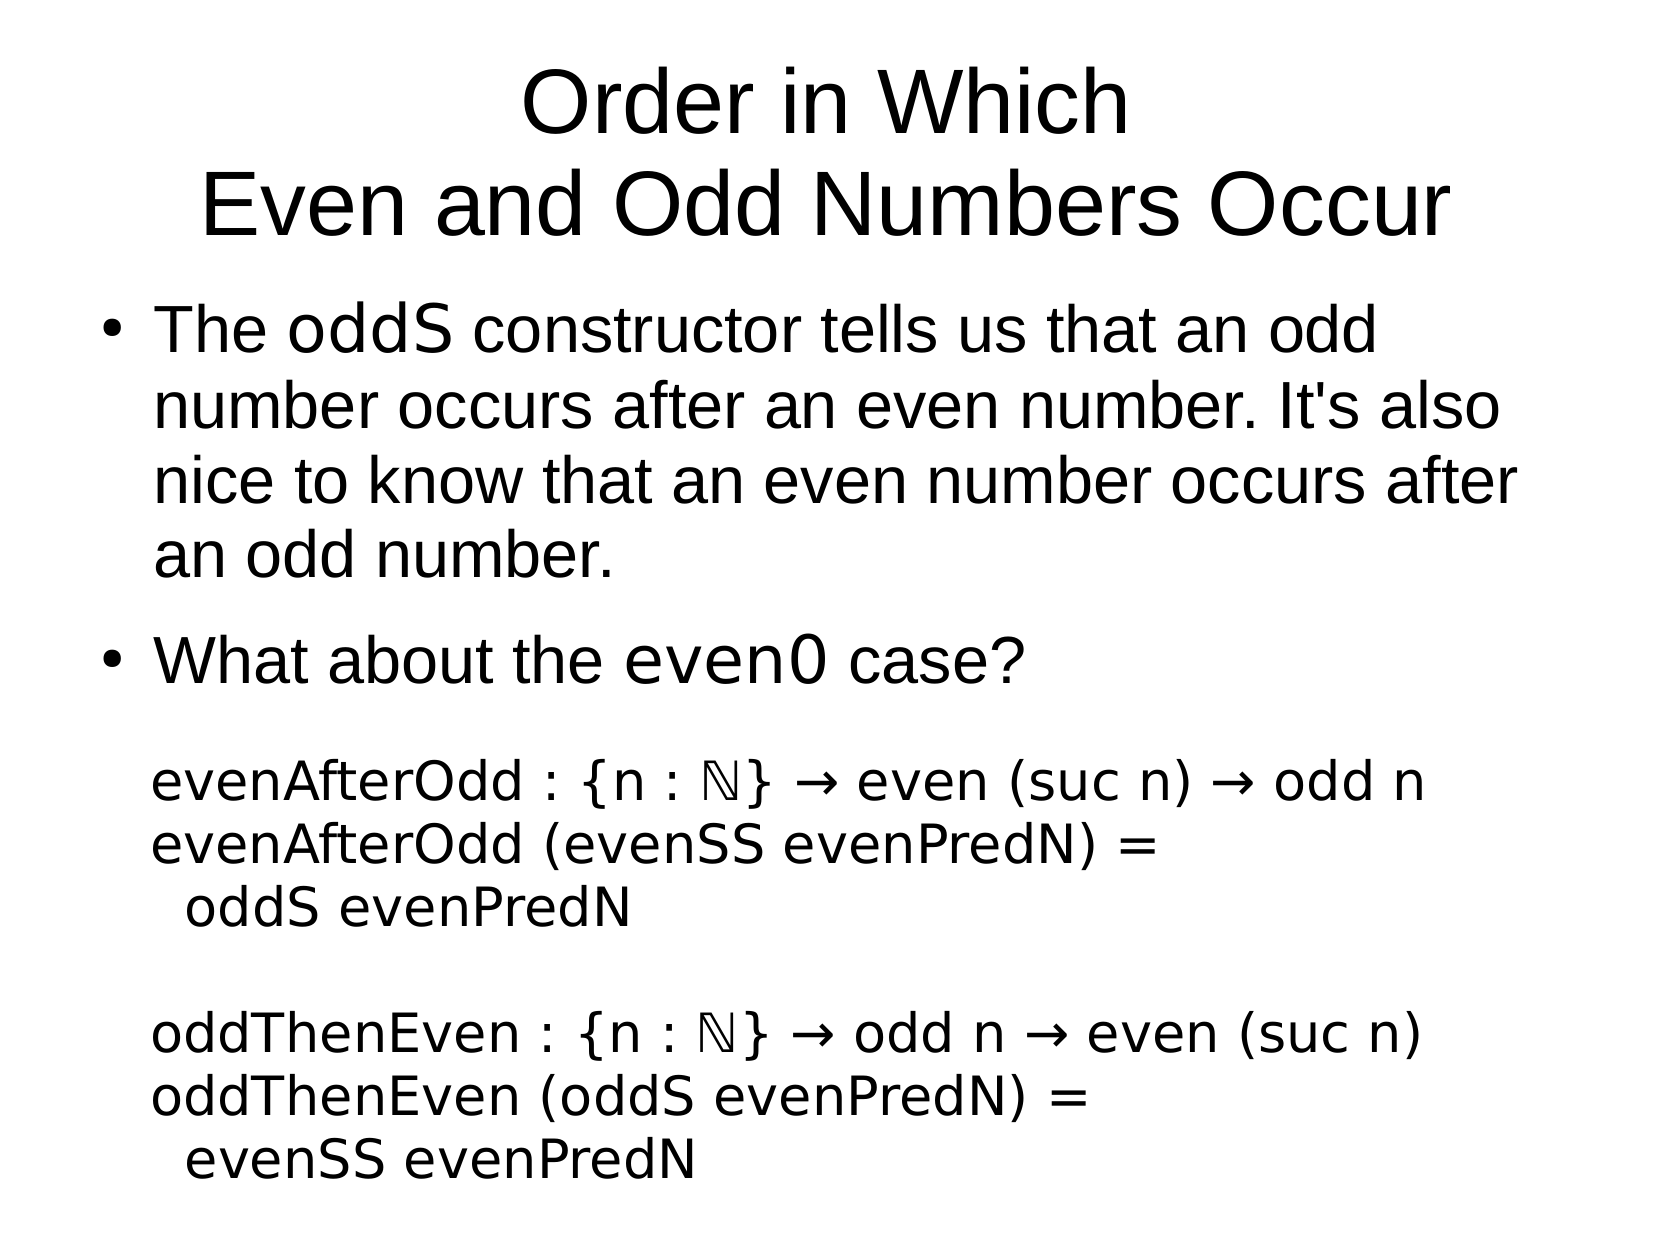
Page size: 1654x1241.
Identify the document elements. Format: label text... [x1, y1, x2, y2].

list evenAfterOdd : {n : ℕ} → even (suc n) → odd n evenAfterOdd (evenSS evenPredN) = oddS evenPredN oddThenEven : {n : ℕ} → odd n → even (suc n) oddThenEven (oddS evenPredN) = evenSS evenPredN [150, 750, 1546, 1201]
title Order in Which Even and Odd Numbers Occur [82, 49, 1571, 257]
list The oddS constructor tells us that an odd number occurs after an even number. It's also nice to know that an even number occurs after an odd number. What about the even0 case? [82, 290, 1571, 700]
